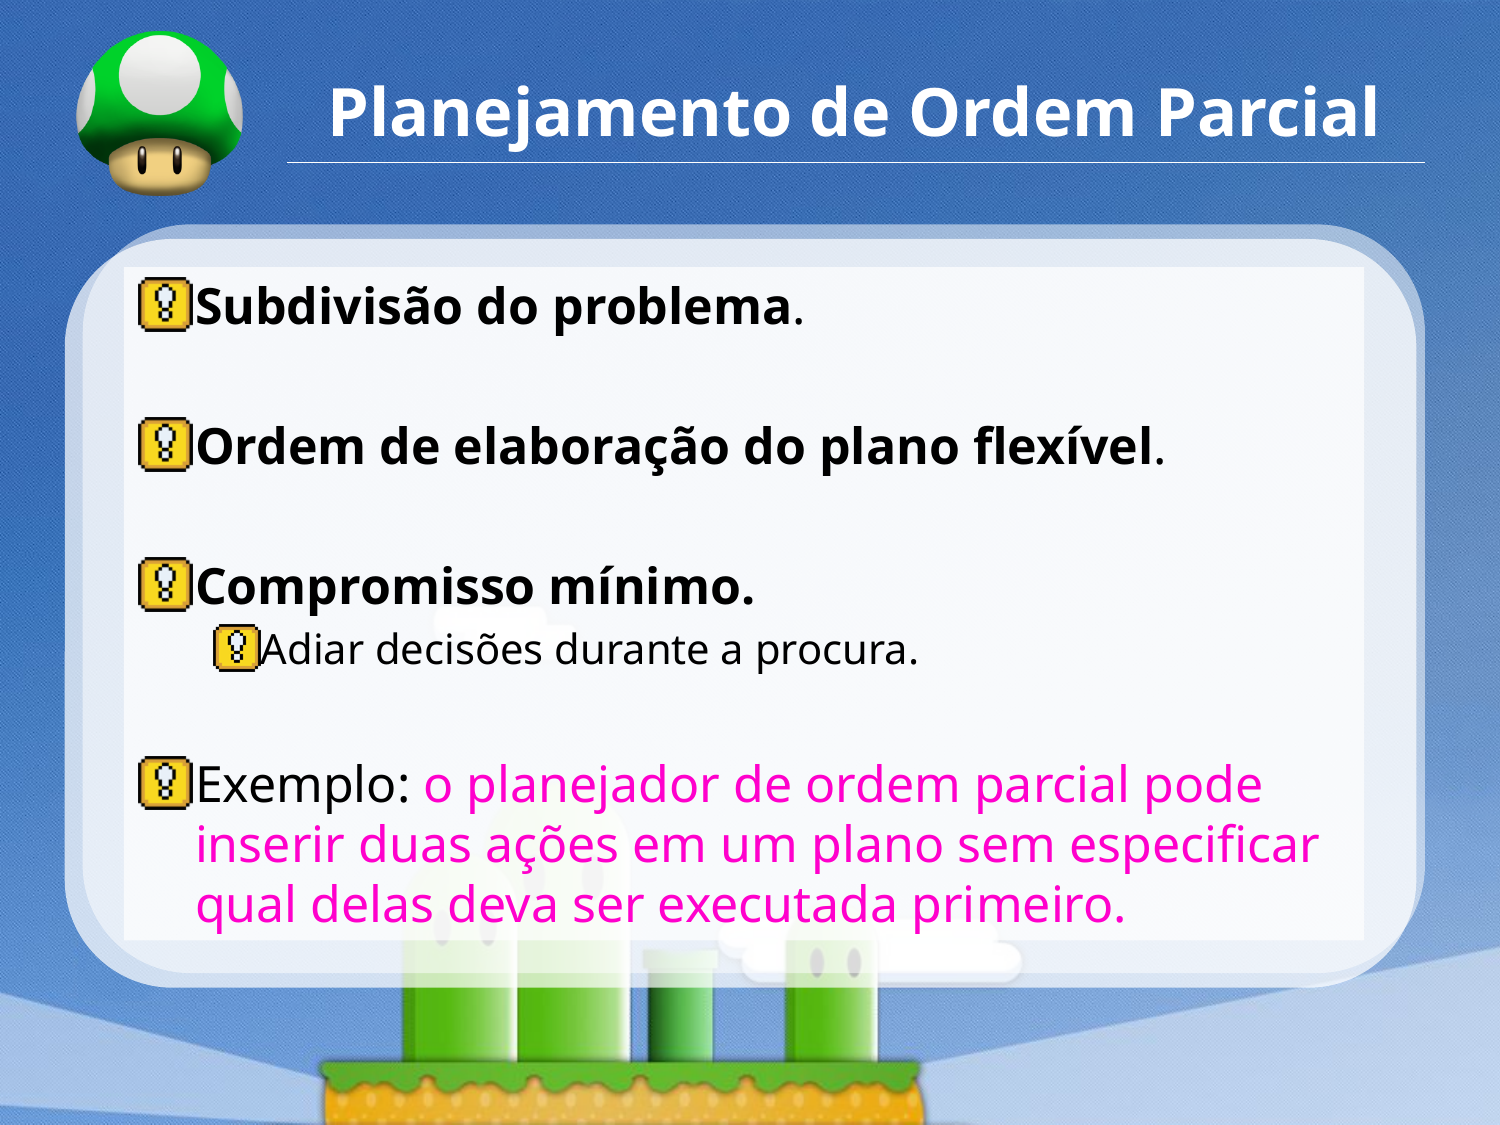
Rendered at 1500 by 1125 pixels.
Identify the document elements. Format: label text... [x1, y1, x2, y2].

picture [0, 0, 1500, 1125]
list Subdivisão do problema. Ordem de elaboração do plano flexível. Compromisso mínimo. Adiar decisões durante a procura. Exemplo: o planejador de ordem parcial pode inserir duas ações em um plano sem especificar qual delas deva ser executada primeiro. [123, 267, 1365, 941]
title Planejamento de Ordem Parcial [312, 37, 1425, 183]
